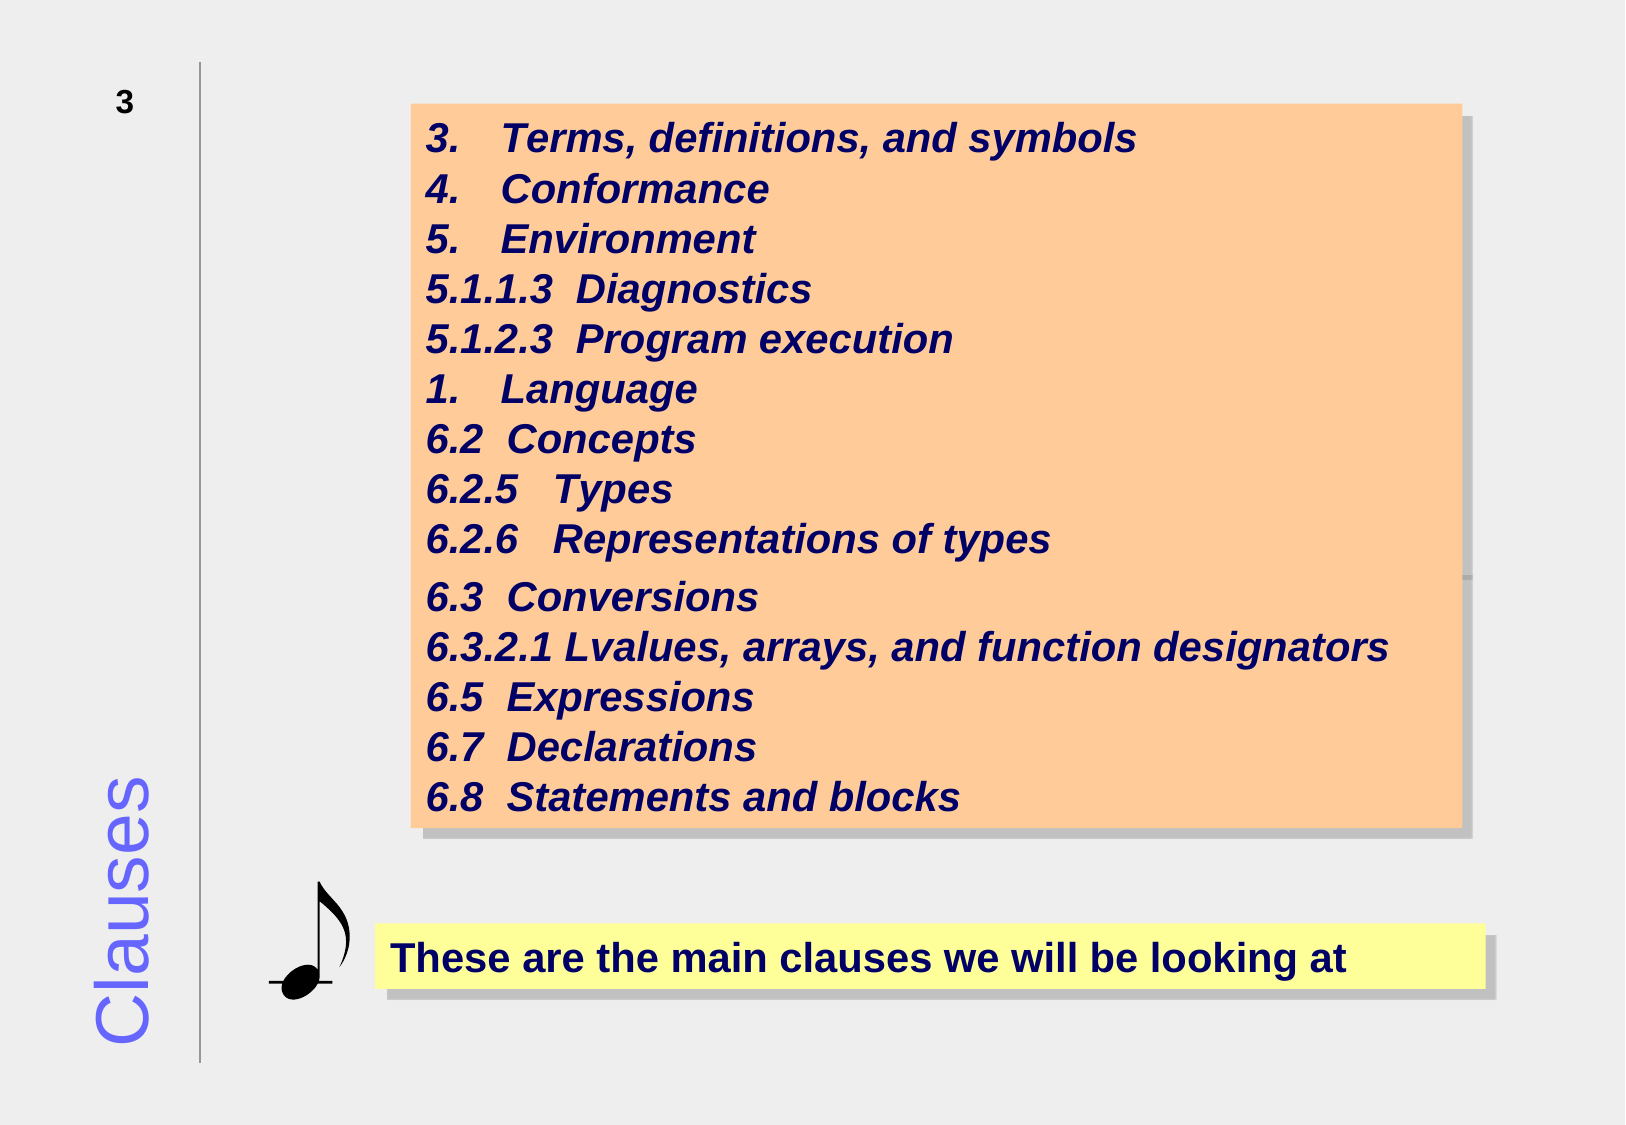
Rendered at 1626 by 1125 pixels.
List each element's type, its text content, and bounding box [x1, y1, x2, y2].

text_box 6.3 Conversions 6.3.2.1 Lvalues, arrays, and function designators 6.5 Expressions 6.7 Declarations 6.8 Statements and blocks [410, 562, 1463, 829]
text_box 3. Terms, definitions, and symbols 4. Conformance 5. Environment 5.1.1.3 Diagnostics 5.1.2.3 Program execution Language 6.2 Concepts 6.2.5 Types 6.2.6 Representations of types [410, 103, 1463, 562]
text_box [268, 881, 350, 1000]
title Clauses [50, 187, 188, 1063]
list [147, 3, 1486, 1004]
text_box These are the main clauses we will be looking at [375, 923, 1486, 989]
